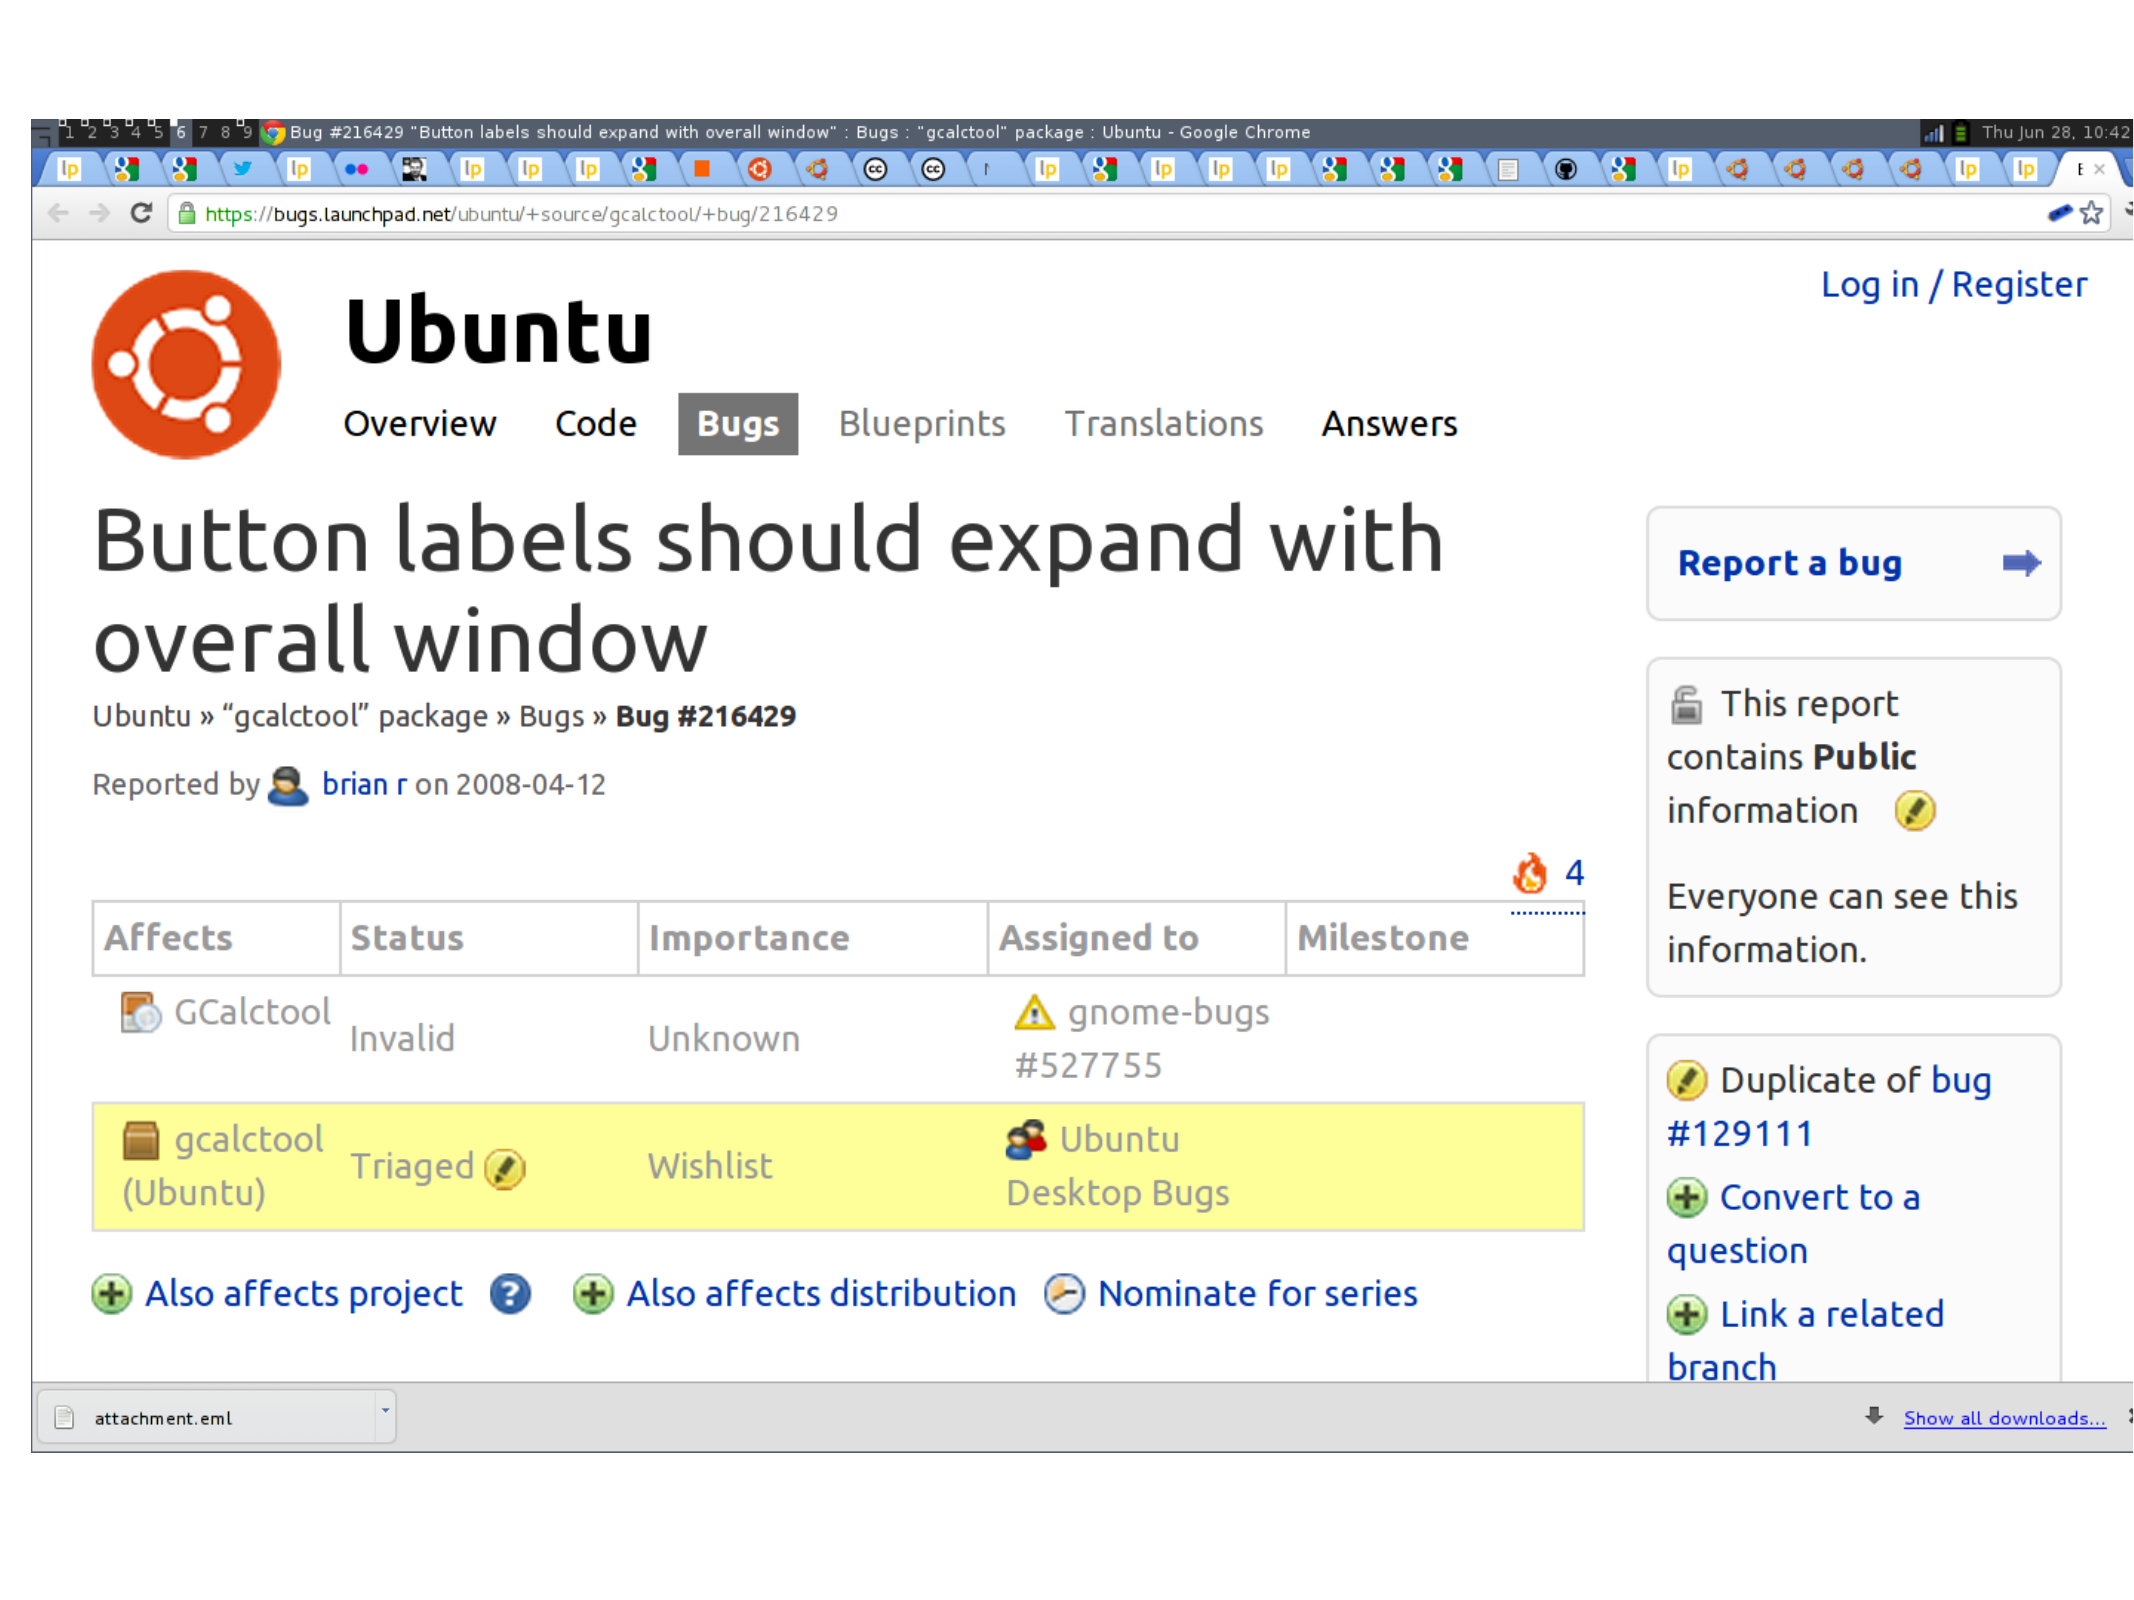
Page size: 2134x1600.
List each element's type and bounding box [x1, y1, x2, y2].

picture [31, 119, 2134, 1453]
